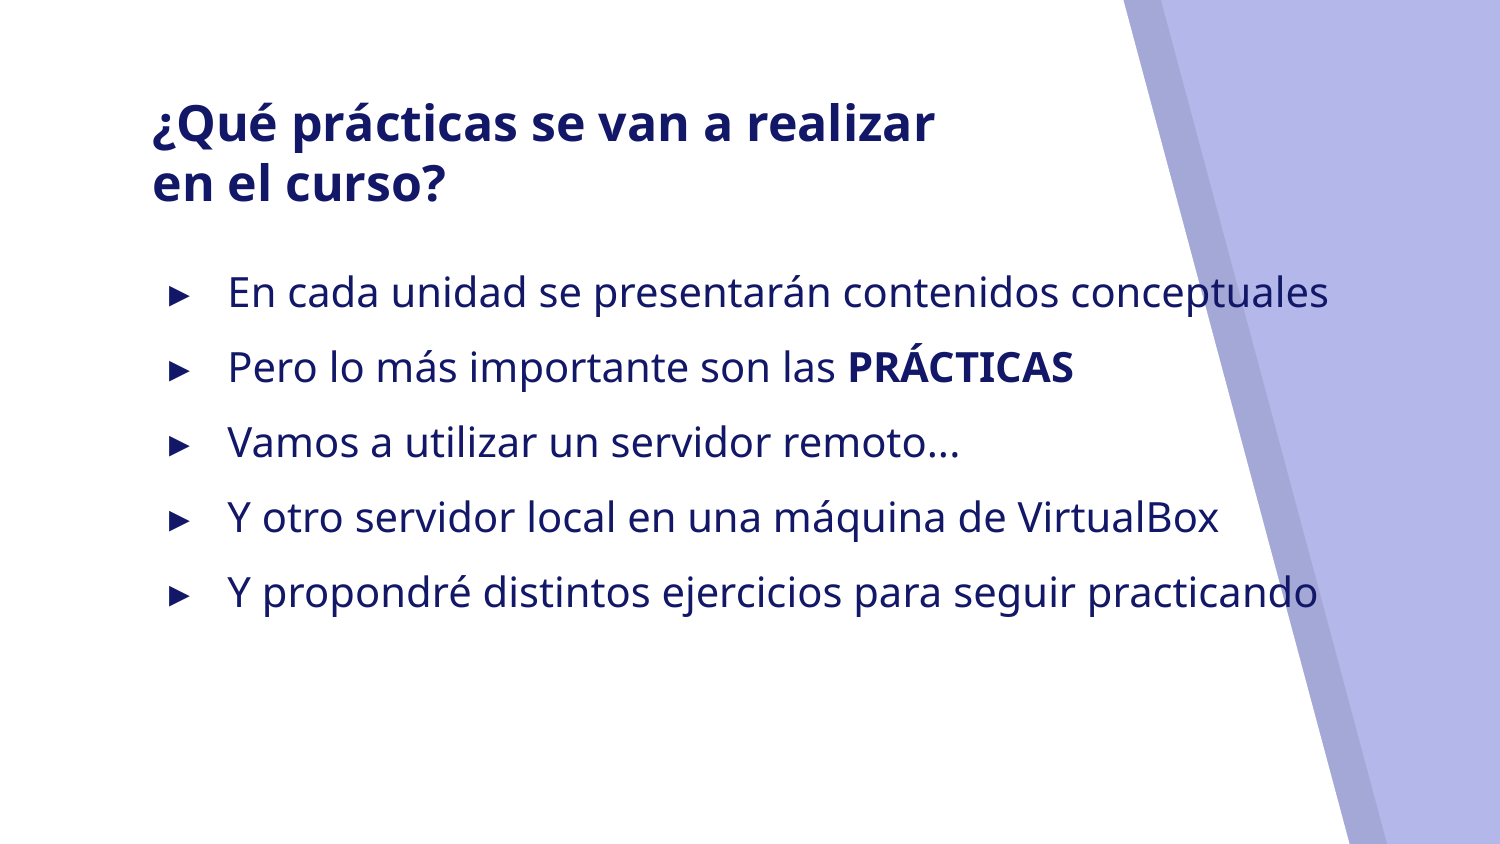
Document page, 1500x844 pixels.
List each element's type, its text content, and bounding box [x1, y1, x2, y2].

list En cada unidad se presentarán contenidos conceptuales Pero lo más importante son las PRÁCTICAS Vamos a utilizar un servidor remoto... Y otro servidor local en una máquina de VirtualBox Y propondré distintos ejercicios para seguir practicando [137, 226, 1371, 597]
title ¿Qué prácticas se van a realizar en el curso? [137, 146, 1011, 226]
